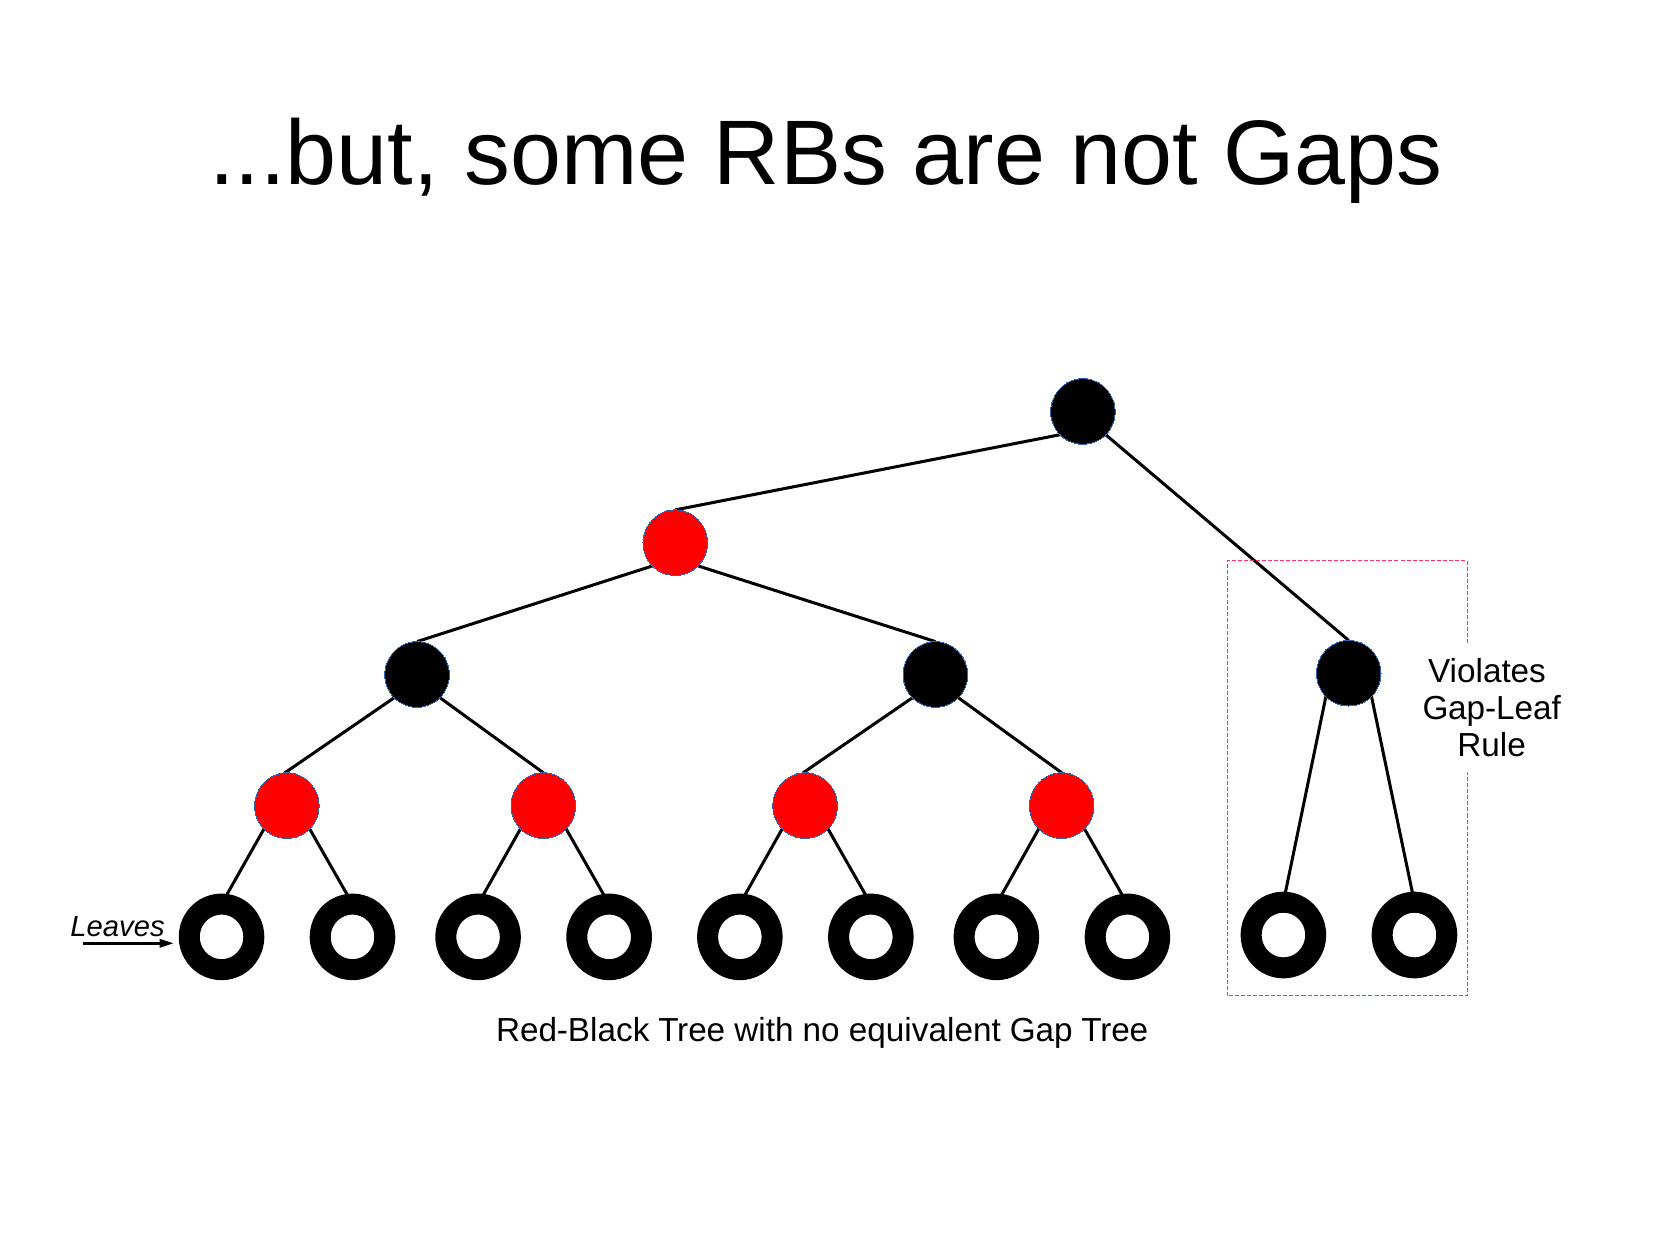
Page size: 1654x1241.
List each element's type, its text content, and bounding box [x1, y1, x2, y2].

text_box [384, 641, 450, 708]
text_box Red-Black Tree with no equivalent Gap Tree [479, 1003, 1191, 1084]
text_box [1316, 640, 1382, 707]
text_box [642, 509, 708, 576]
text_box [1029, 772, 1094, 839]
text_box [254, 772, 320, 839]
title ...but, some RBs are not Gaps [82, 49, 1571, 257]
text_box [903, 641, 968, 708]
text_box Leaves [54, 901, 182, 973]
text_box [511, 772, 576, 839]
text_box [1050, 378, 1116, 445]
text_box [772, 772, 838, 839]
text_box Violates Gap-Leaf Rule [1396, 643, 1587, 773]
